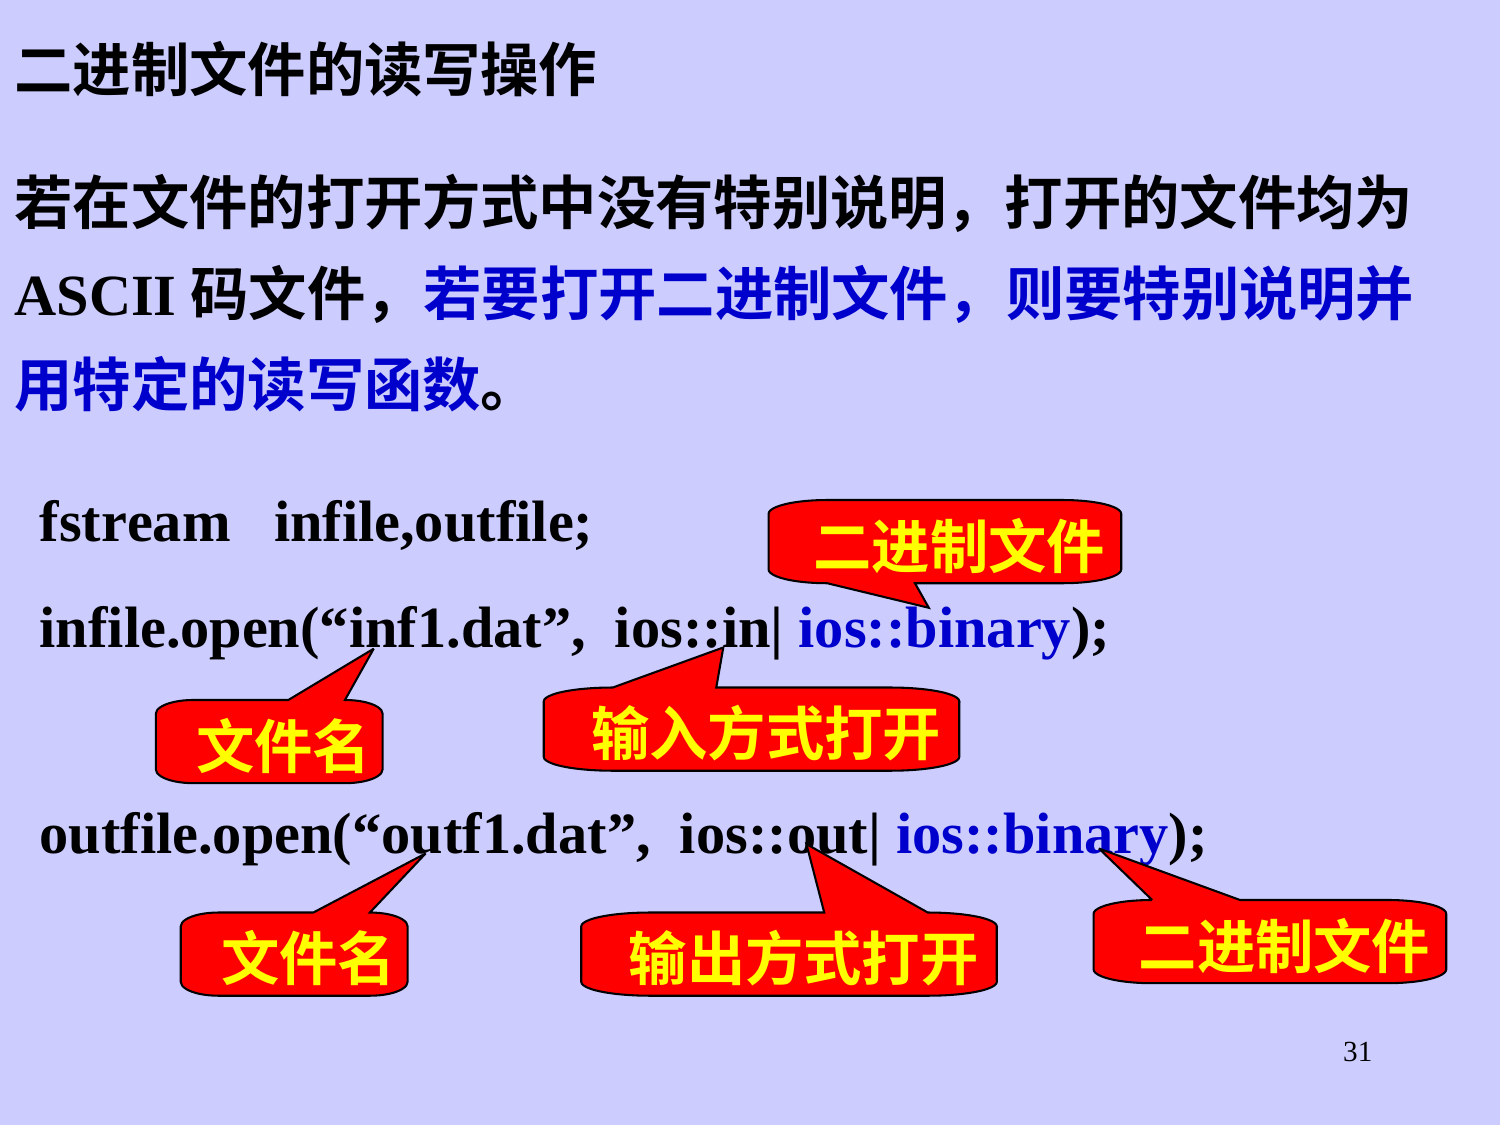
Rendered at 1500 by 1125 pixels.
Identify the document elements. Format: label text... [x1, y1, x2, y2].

text_box 二进制文件的读写操作 [0, 24, 1463, 111]
text_box outfile.open(“outf1.dat”, ios::out| ios::binary); [24, 787, 1376, 873]
text_box fstream infile,outfile; infile.open(“inf1.dat”, ios::in| ios::binary); [24, 474, 1376, 667]
text_box 若在文件的打开方式中没有特别说明，打开的文件均为ASCII码文件，若要打开二进制文件，则要特别说明并用特定的读写函数。 [0, 137, 1463, 426]
text_box 二进制文件 [768, 500, 1122, 608]
text_box 输入方式打开 [543, 647, 960, 771]
text_box 文件名 [155, 648, 383, 784]
text_box 文件名 [180, 853, 426, 996]
text_box 输出方式打开 [581, 844, 997, 996]
text_box 二进制文件 [1093, 848, 1447, 984]
text_box <编号> [1074, 1025, 1388, 1101]
